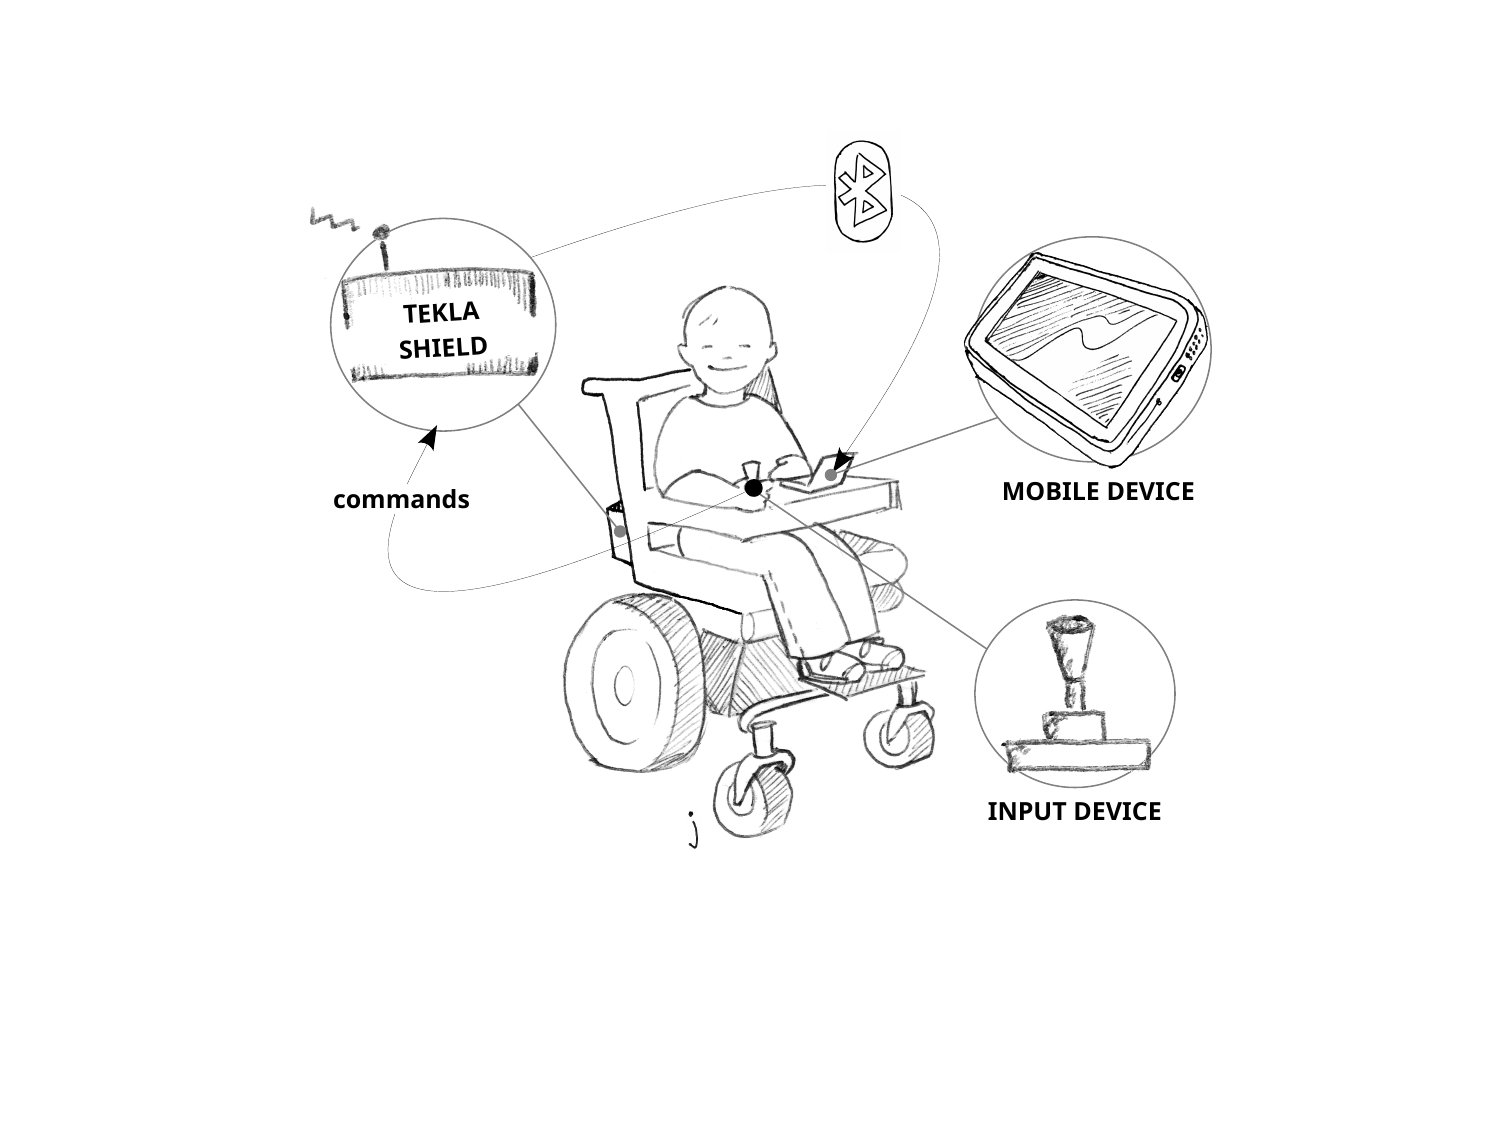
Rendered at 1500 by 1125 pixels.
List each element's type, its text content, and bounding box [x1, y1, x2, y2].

text_box [1064, 236, 1121, 240]
text_box [1025, 599, 1125, 612]
picture [547, 493, 953, 850]
text_box INPUT DEVICE [949, 787, 1201, 833]
picture [999, 612, 1156, 775]
text_box [1025, 775, 1125, 787]
picture [304, 203, 542, 386]
text_box [1156, 638, 1176, 749]
text_box MOBILE DEVICE [980, 483, 1217, 514]
picture [547, 240, 1219, 624]
text_box [542, 363, 549, 376]
text_box TEKLA SHIELD [308, 274, 577, 379]
text_box [351, 386, 536, 432]
text_box [974, 632, 999, 755]
text_box commands [312, 483, 491, 514]
picture [826, 130, 901, 253]
